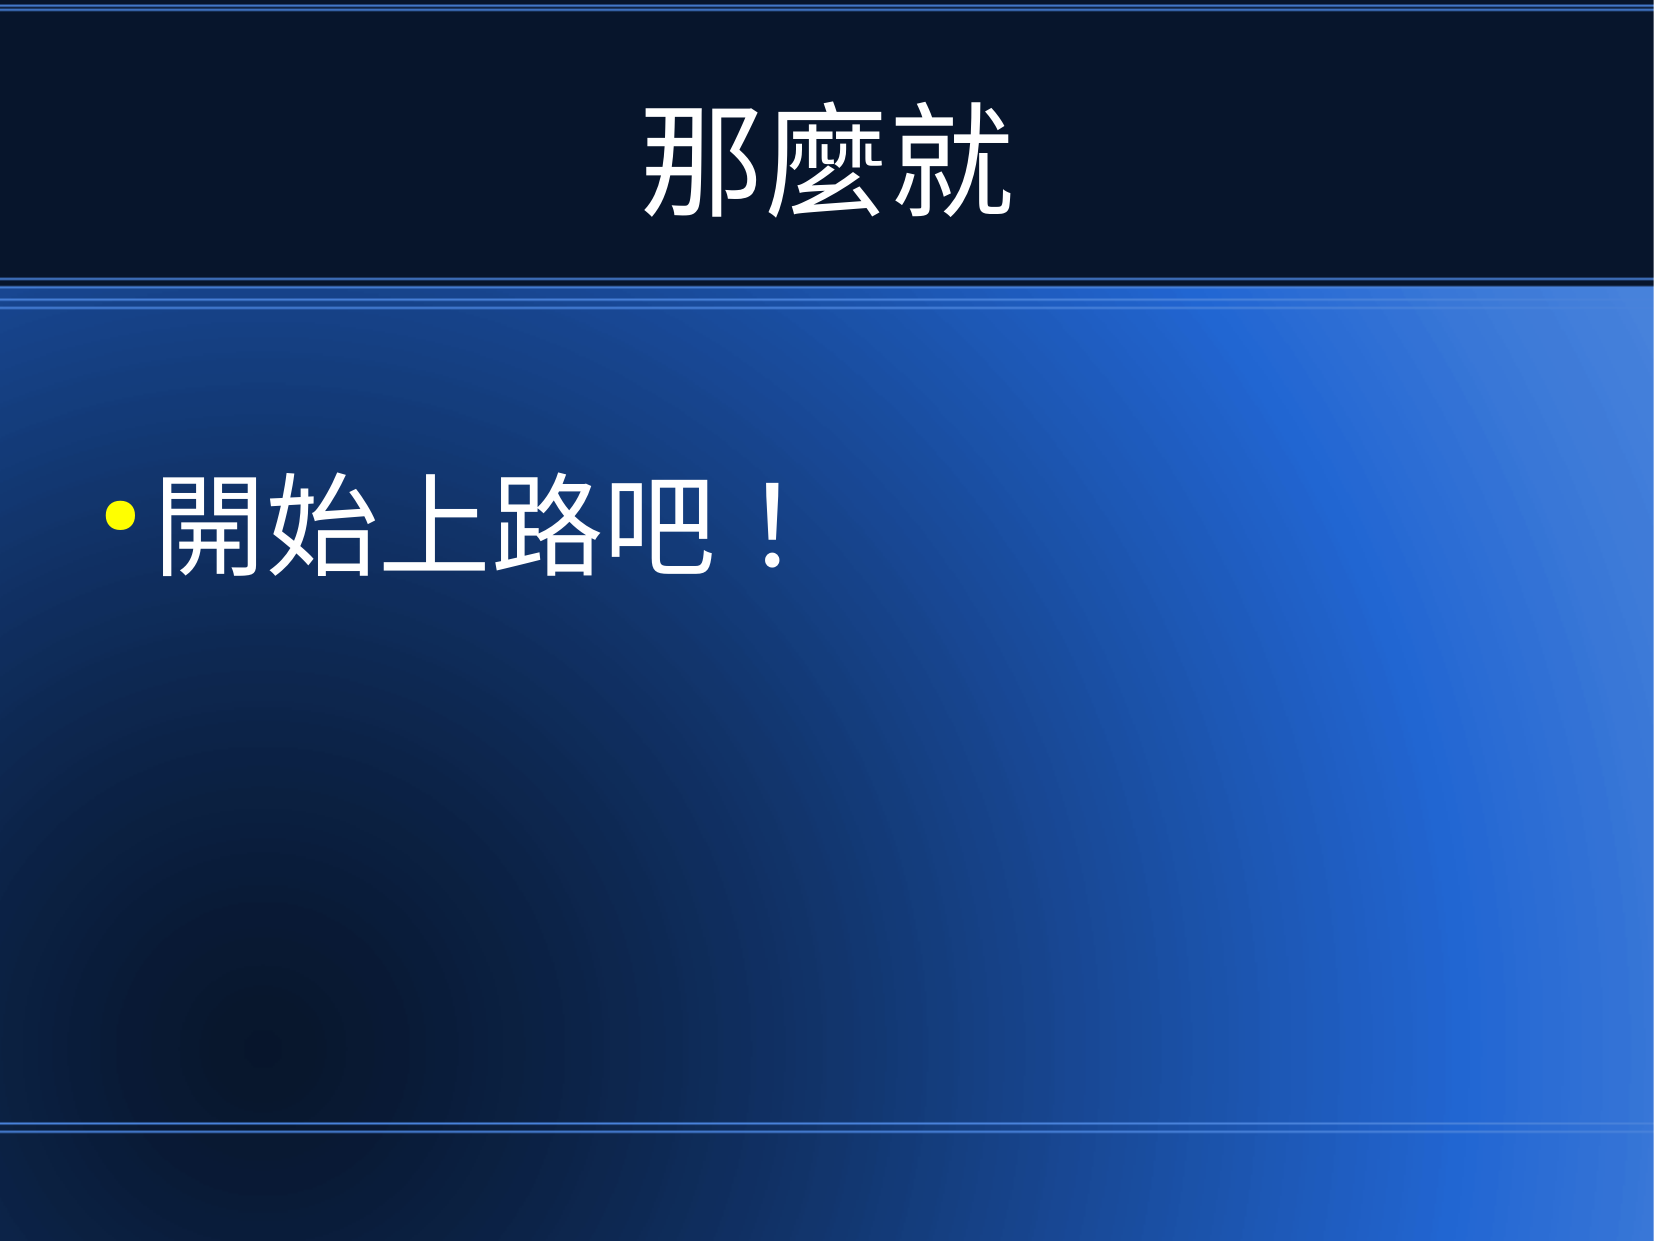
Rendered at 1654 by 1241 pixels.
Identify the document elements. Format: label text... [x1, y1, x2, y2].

picture [0, 0, 1654, 1241]
title 那麼就 [82, 49, 1571, 257]
list 開始上路吧！ [82, 355, 1571, 1241]
